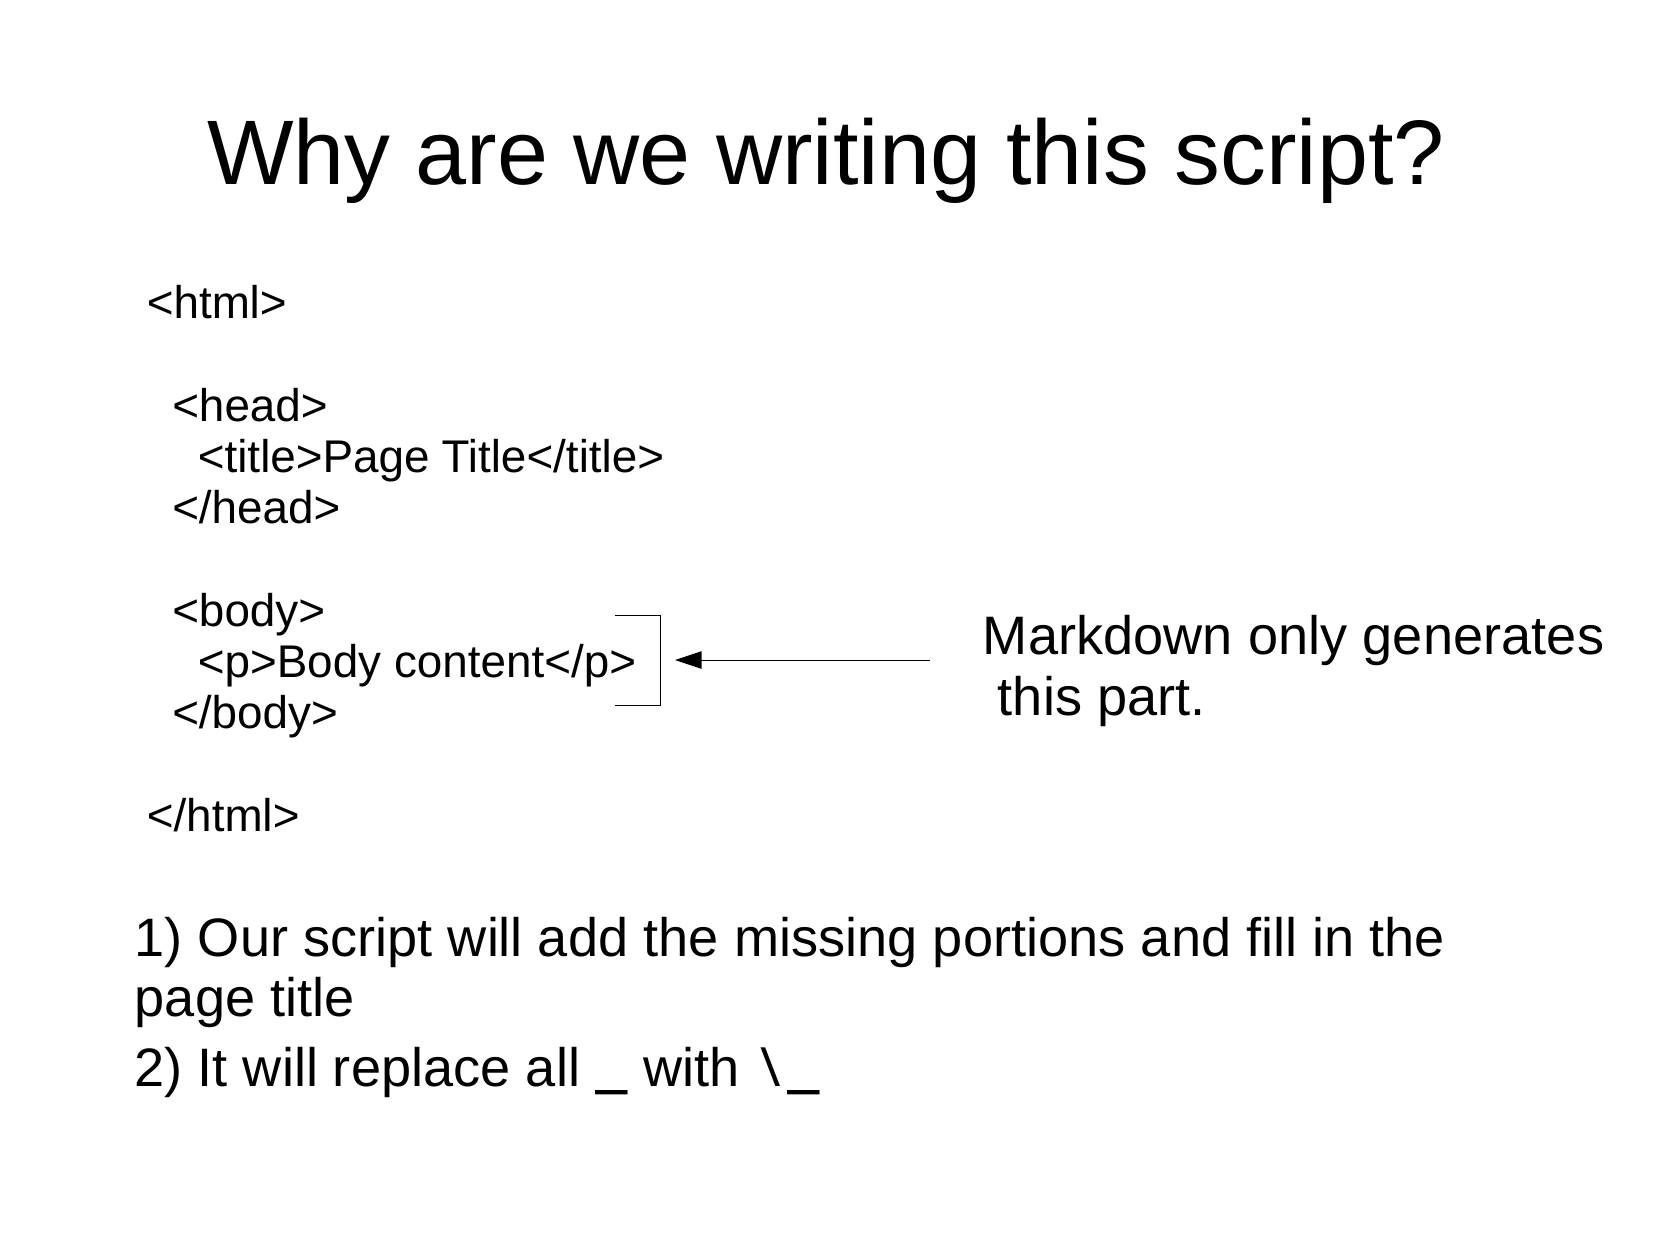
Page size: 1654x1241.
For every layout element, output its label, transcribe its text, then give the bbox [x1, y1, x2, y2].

text_box Markdown only generates this part. [968, 598, 1621, 736]
text_box 1) Our script will add the missing portions and fill in the page title 2) It will replace all _ with \_ [120, 900, 1576, 1186]
text_box <html> <head> <title>Page Title</title> </head> <body> <p>Body content</p> </body> </html> [132, 270, 796, 849]
title Why are we writing this script? [82, 49, 1571, 257]
